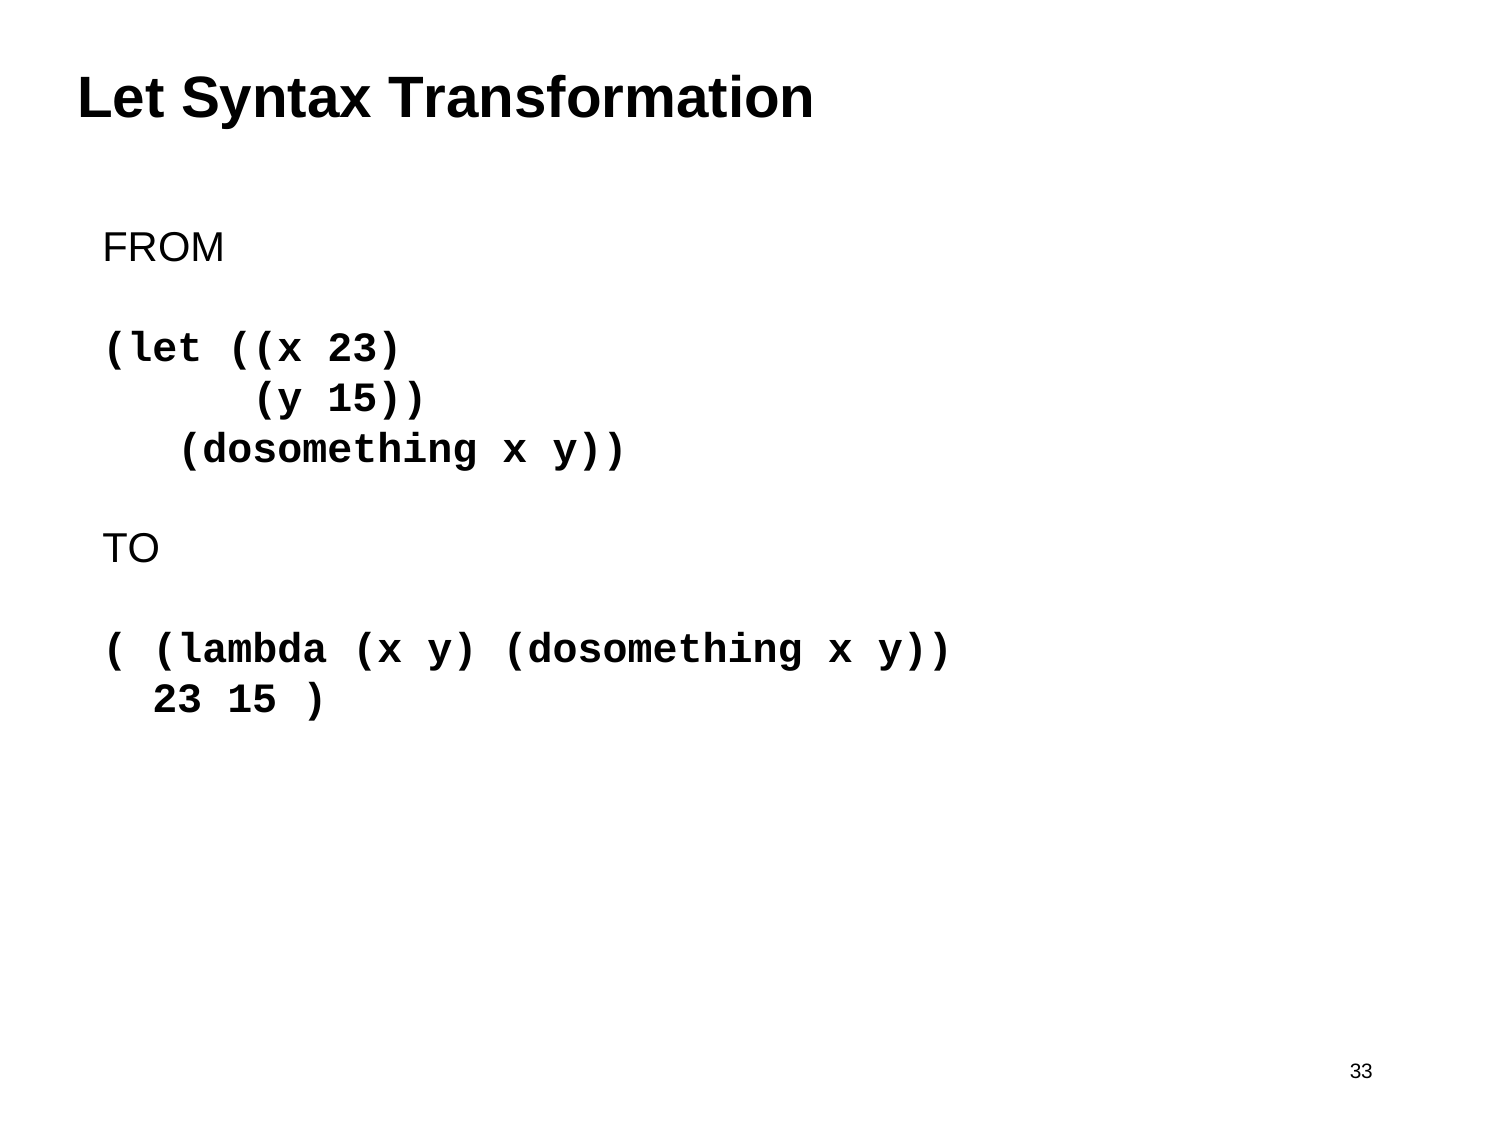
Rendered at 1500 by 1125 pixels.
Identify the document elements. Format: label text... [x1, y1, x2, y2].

text_box Let Syntax Transformation [62, 24, 1338, 163]
text_box <number> [1025, 1049, 1388, 1101]
text_box FROM (let ((x 23) (y 15)) (dosomething x y)) TO ( (lambda (x y) (dosomething x y)) 23 15 ) [87, 162, 1326, 729]
